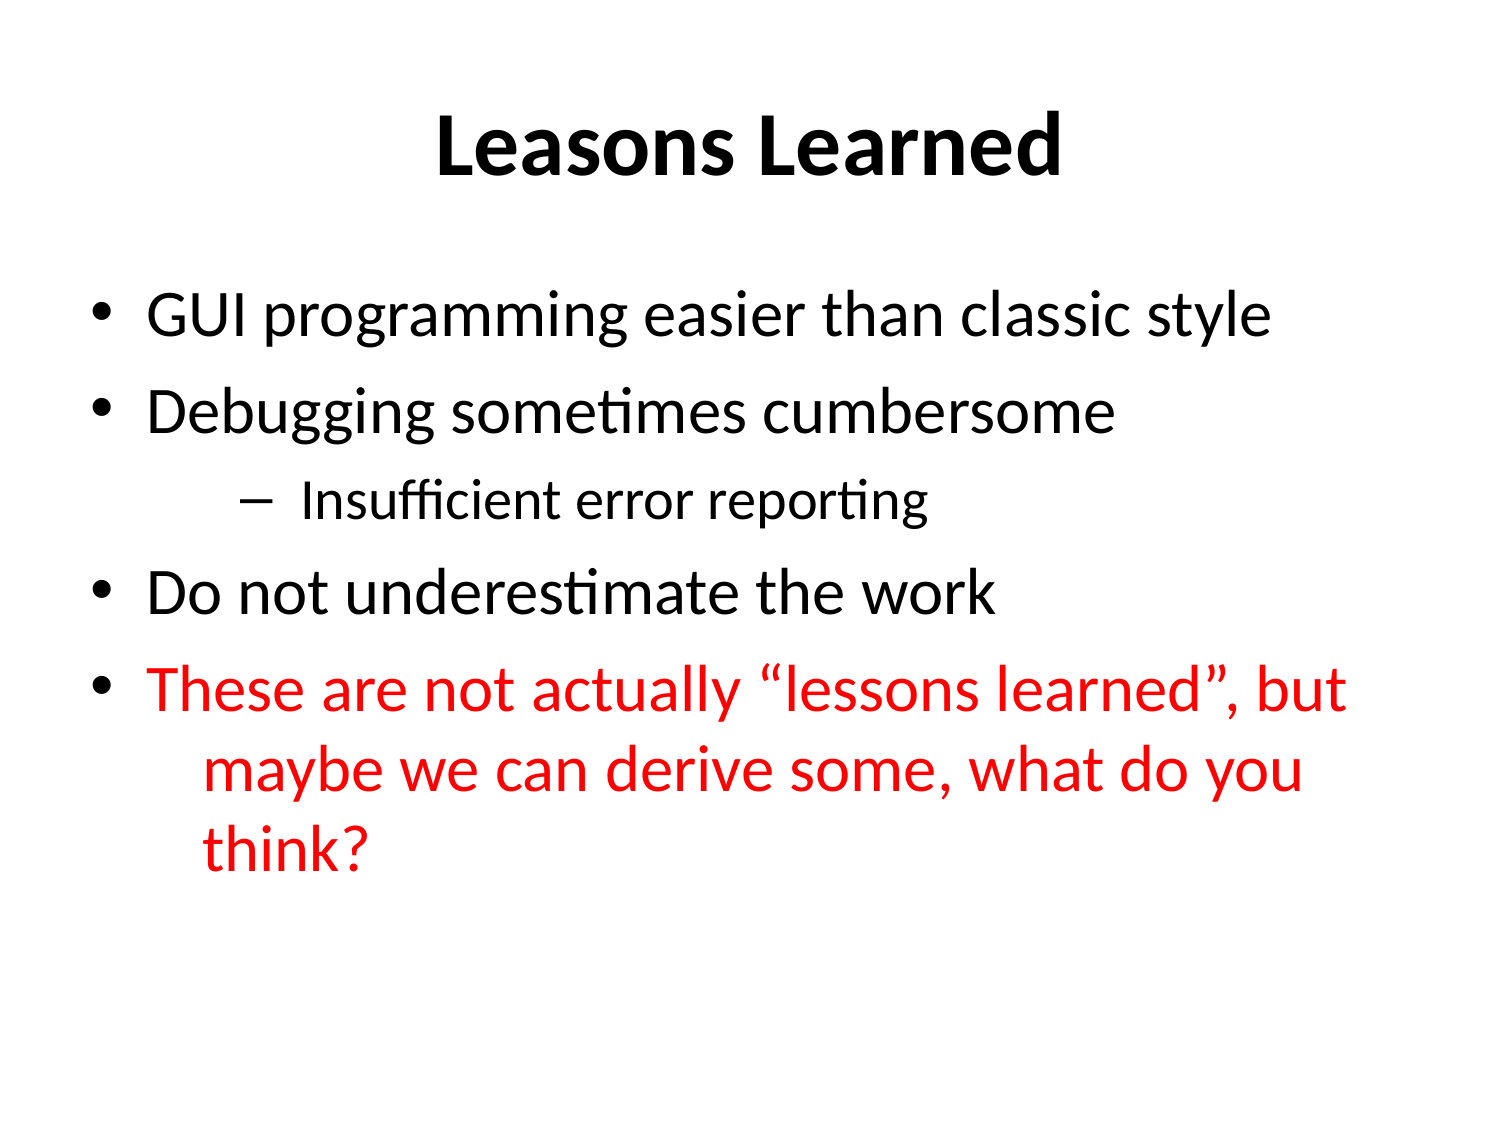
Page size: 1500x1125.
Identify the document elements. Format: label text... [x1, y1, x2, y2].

title Leasons Learned [75, 45, 1426, 233]
list GUI programming easier than classic style Debugging sometimes cumbersome Insufficient error reporting Do not underestimate the work These are not actually “lessons learned”, but maybe we can derive some, what do you think? [75, 262, 1426, 1005]
